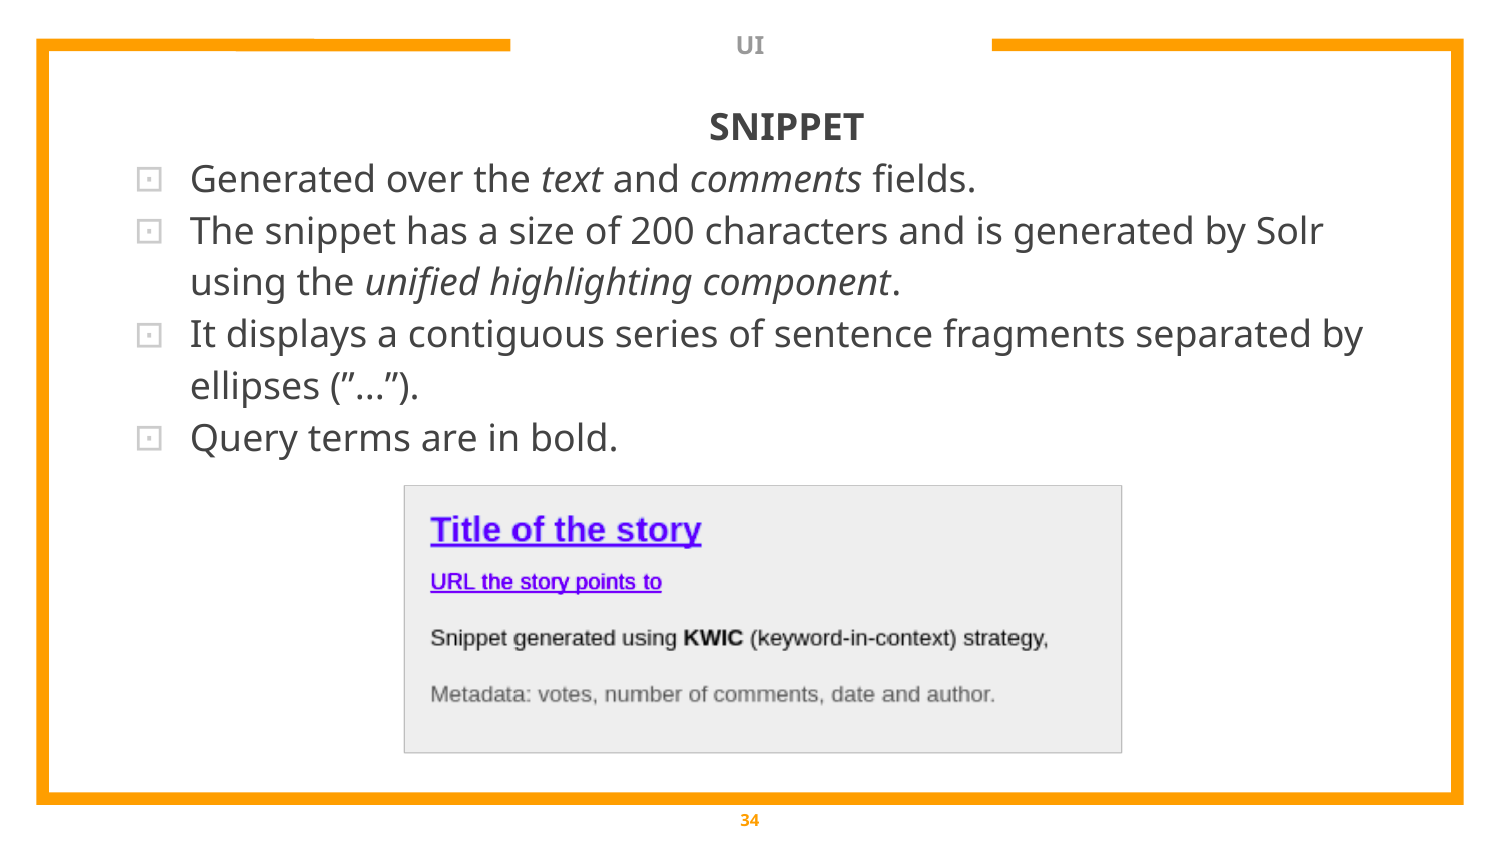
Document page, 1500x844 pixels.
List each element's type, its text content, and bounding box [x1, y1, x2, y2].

title UI [531, 15, 969, 81]
slide_number <number> [0, 798, 1500, 844]
list SNIPPET Generated over the text and comments fields. The snippet has a size of 200 characters and is generated by Solr using the unified highlighting component. It displays a contiguous series of sentence fragments separated by ellipses (”...”). Query terms are in bold. [99, 81, 1400, 763]
picture [392, 476, 1137, 763]
